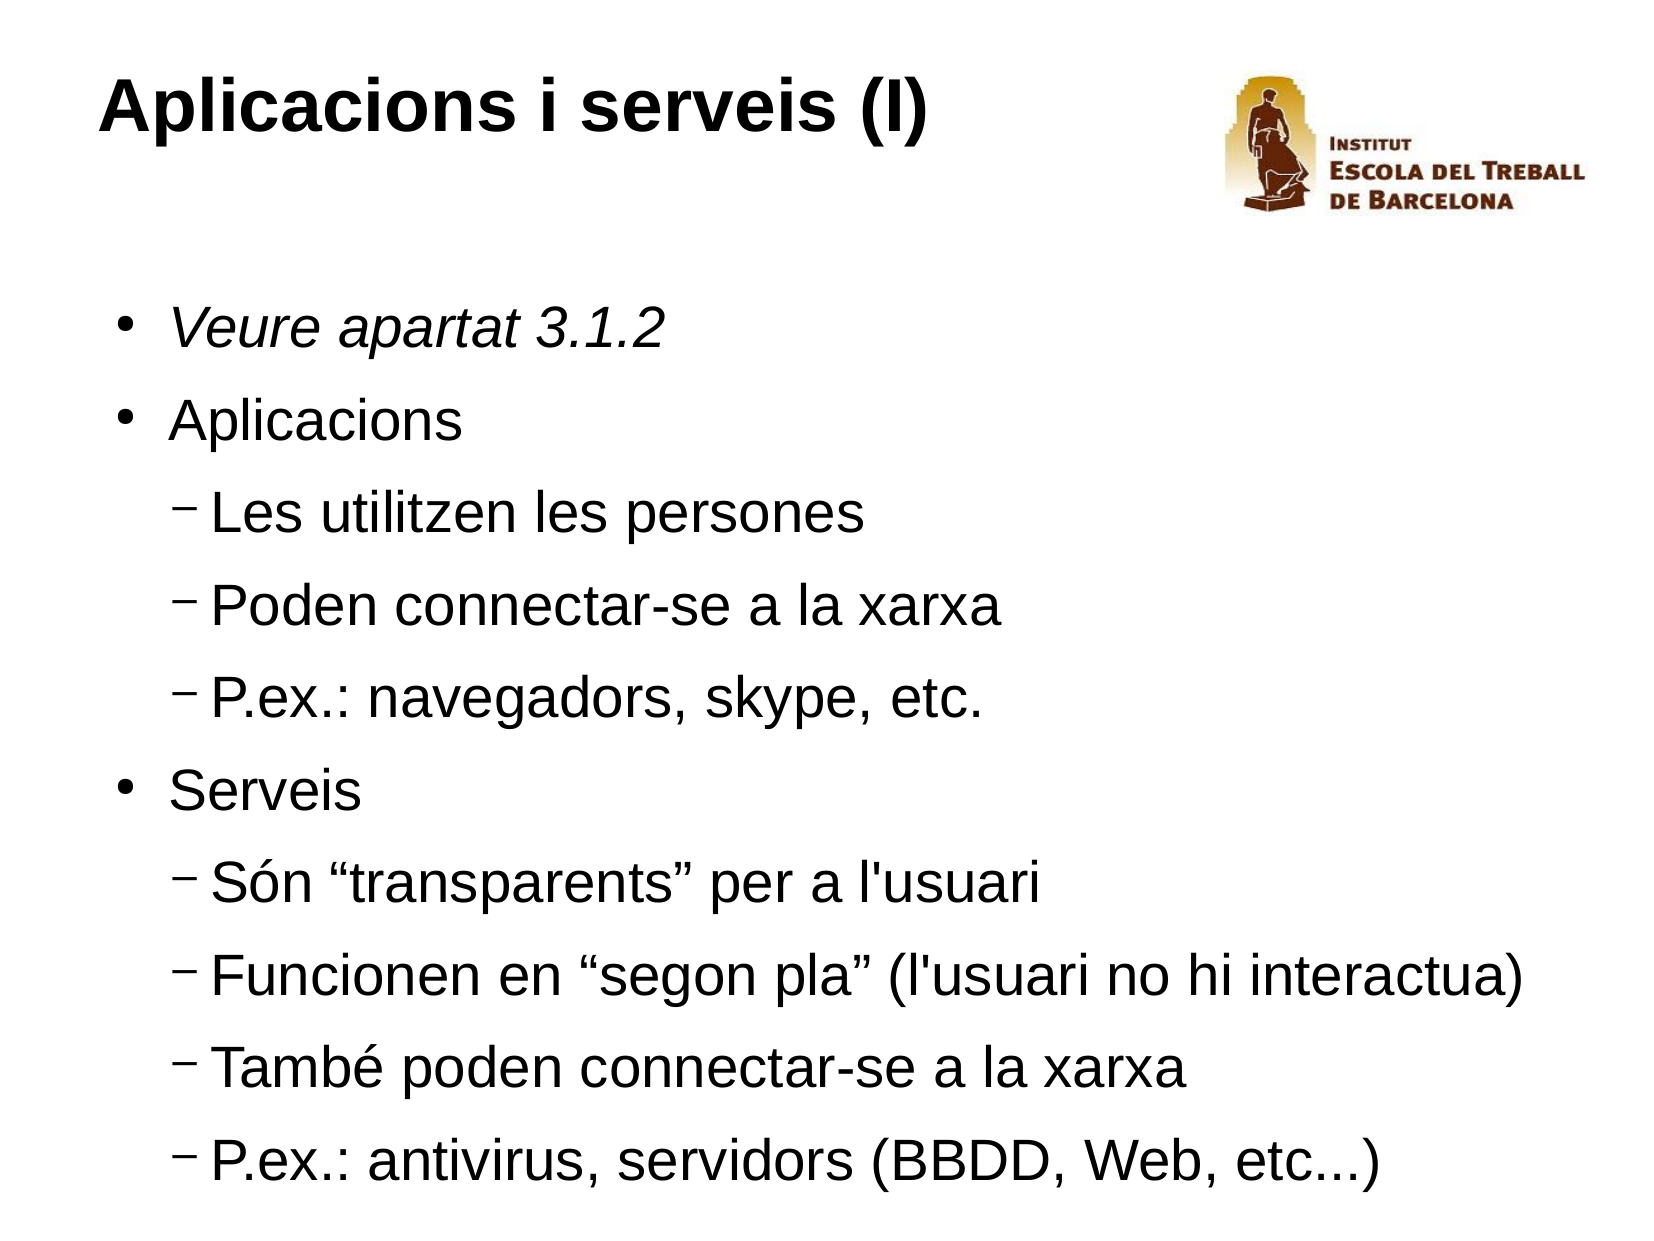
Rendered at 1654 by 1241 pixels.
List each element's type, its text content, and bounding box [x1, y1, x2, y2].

picture [1204, 70, 1595, 223]
title Aplicacions i serveis (I) [82, 49, 1571, 257]
list Veure apartat 3.1.2 Aplicacions Les utilitzen les persones Poden connectar-se a la xarxa P.ex.: navegadors, skype, etc. Serveis Són “transparents” per a l'usuari Funcionen en “segon pla” (l'usuari no hi interactua) També poden connectar-se a la xarxa P.ex.: antivirus, servidors (BBDD, Web, etc...) [82, 290, 1571, 1241]
